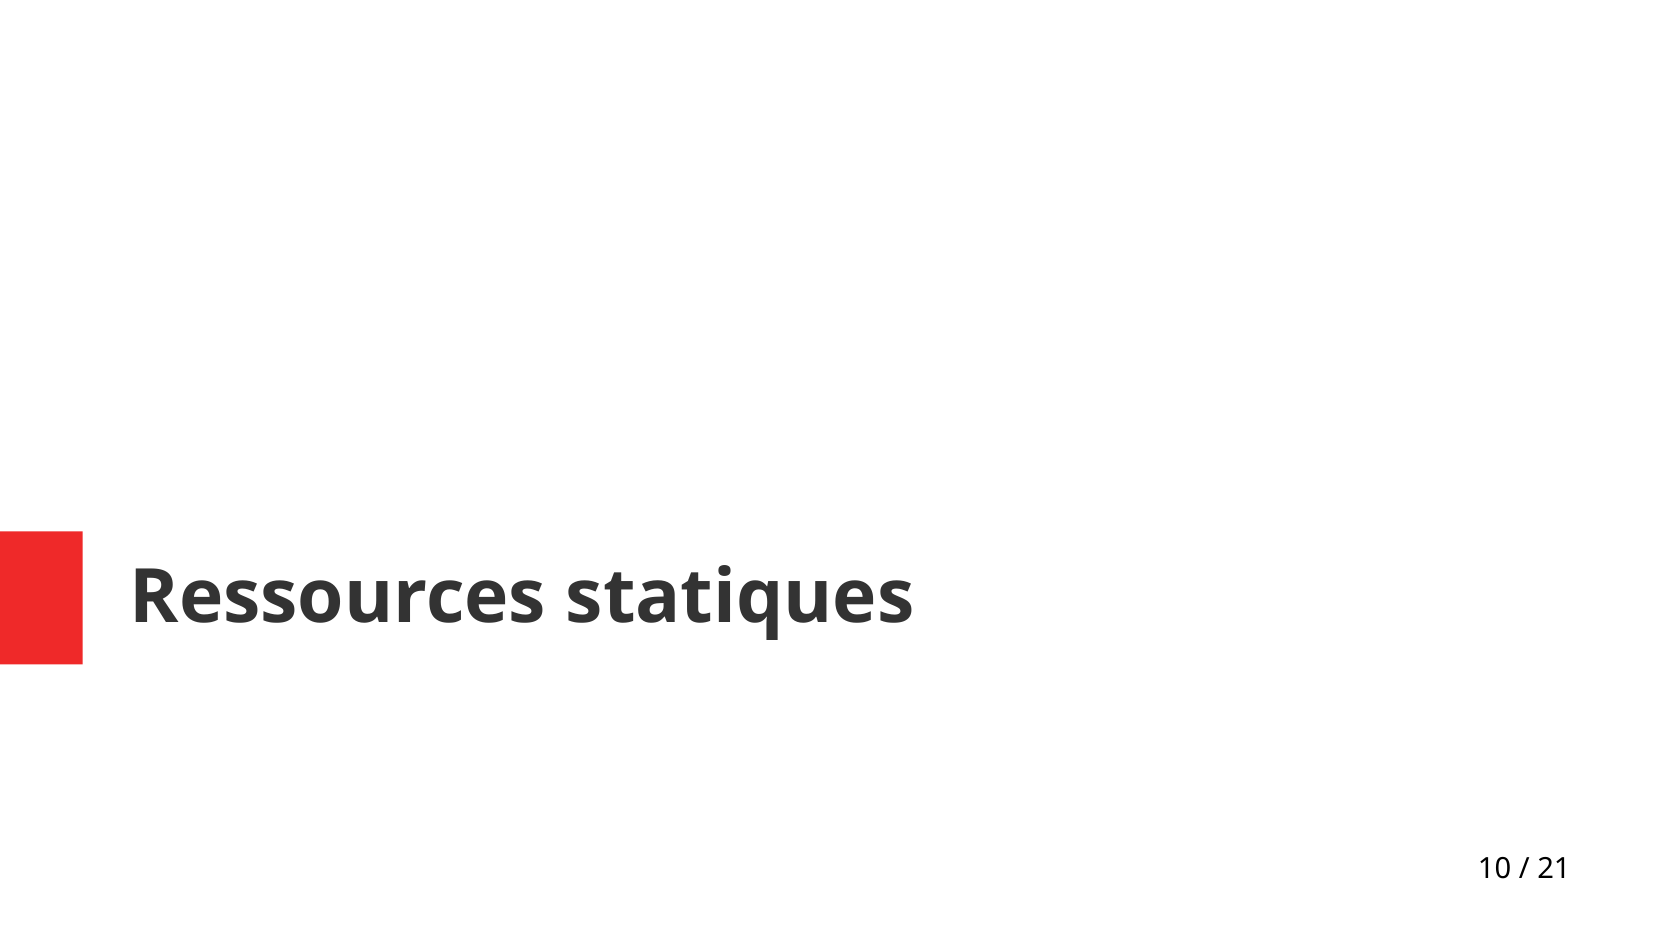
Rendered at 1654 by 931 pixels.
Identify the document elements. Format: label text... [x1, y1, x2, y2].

title Ressources statiques [129, 504, 1536, 683]
